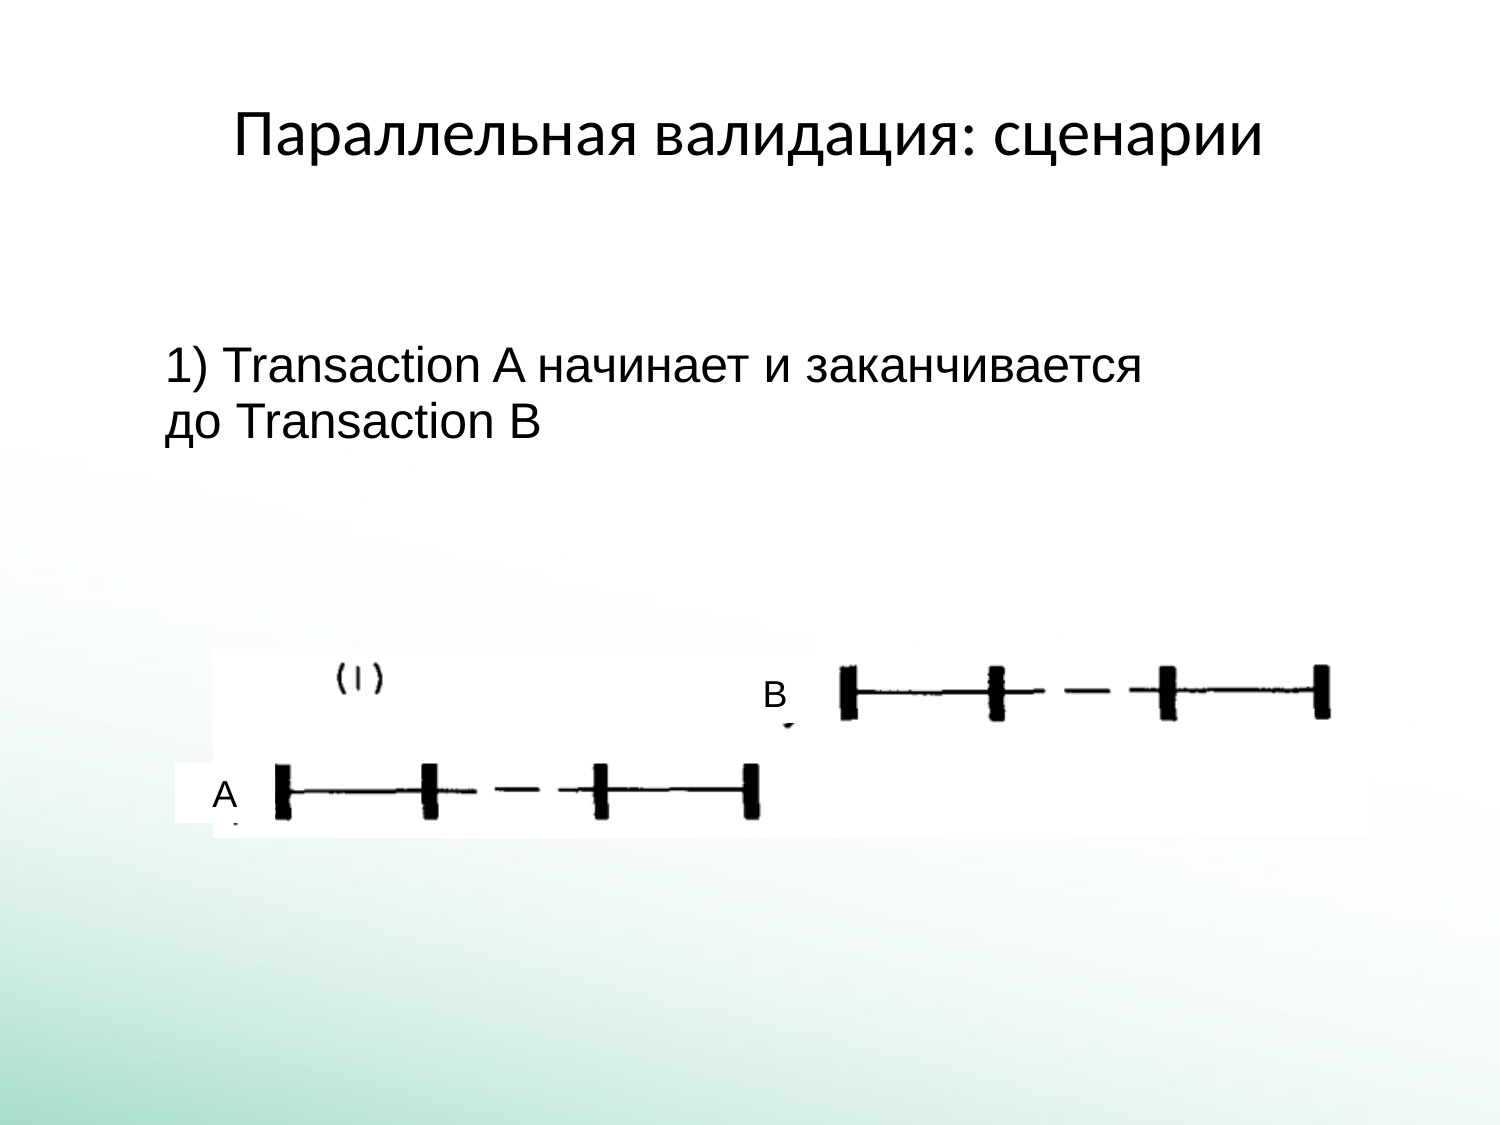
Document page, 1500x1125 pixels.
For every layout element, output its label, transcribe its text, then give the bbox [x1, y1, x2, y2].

picture [0, 0, 1500, 1125]
text_box A [175, 762, 276, 823]
title Параллельная валидация: сценарии [75, 45, 1425, 233]
text_box B [725, 662, 826, 723]
text_box 1) Transaction A начинает и заканчивается до Transaction B [150, 329, 1201, 458]
